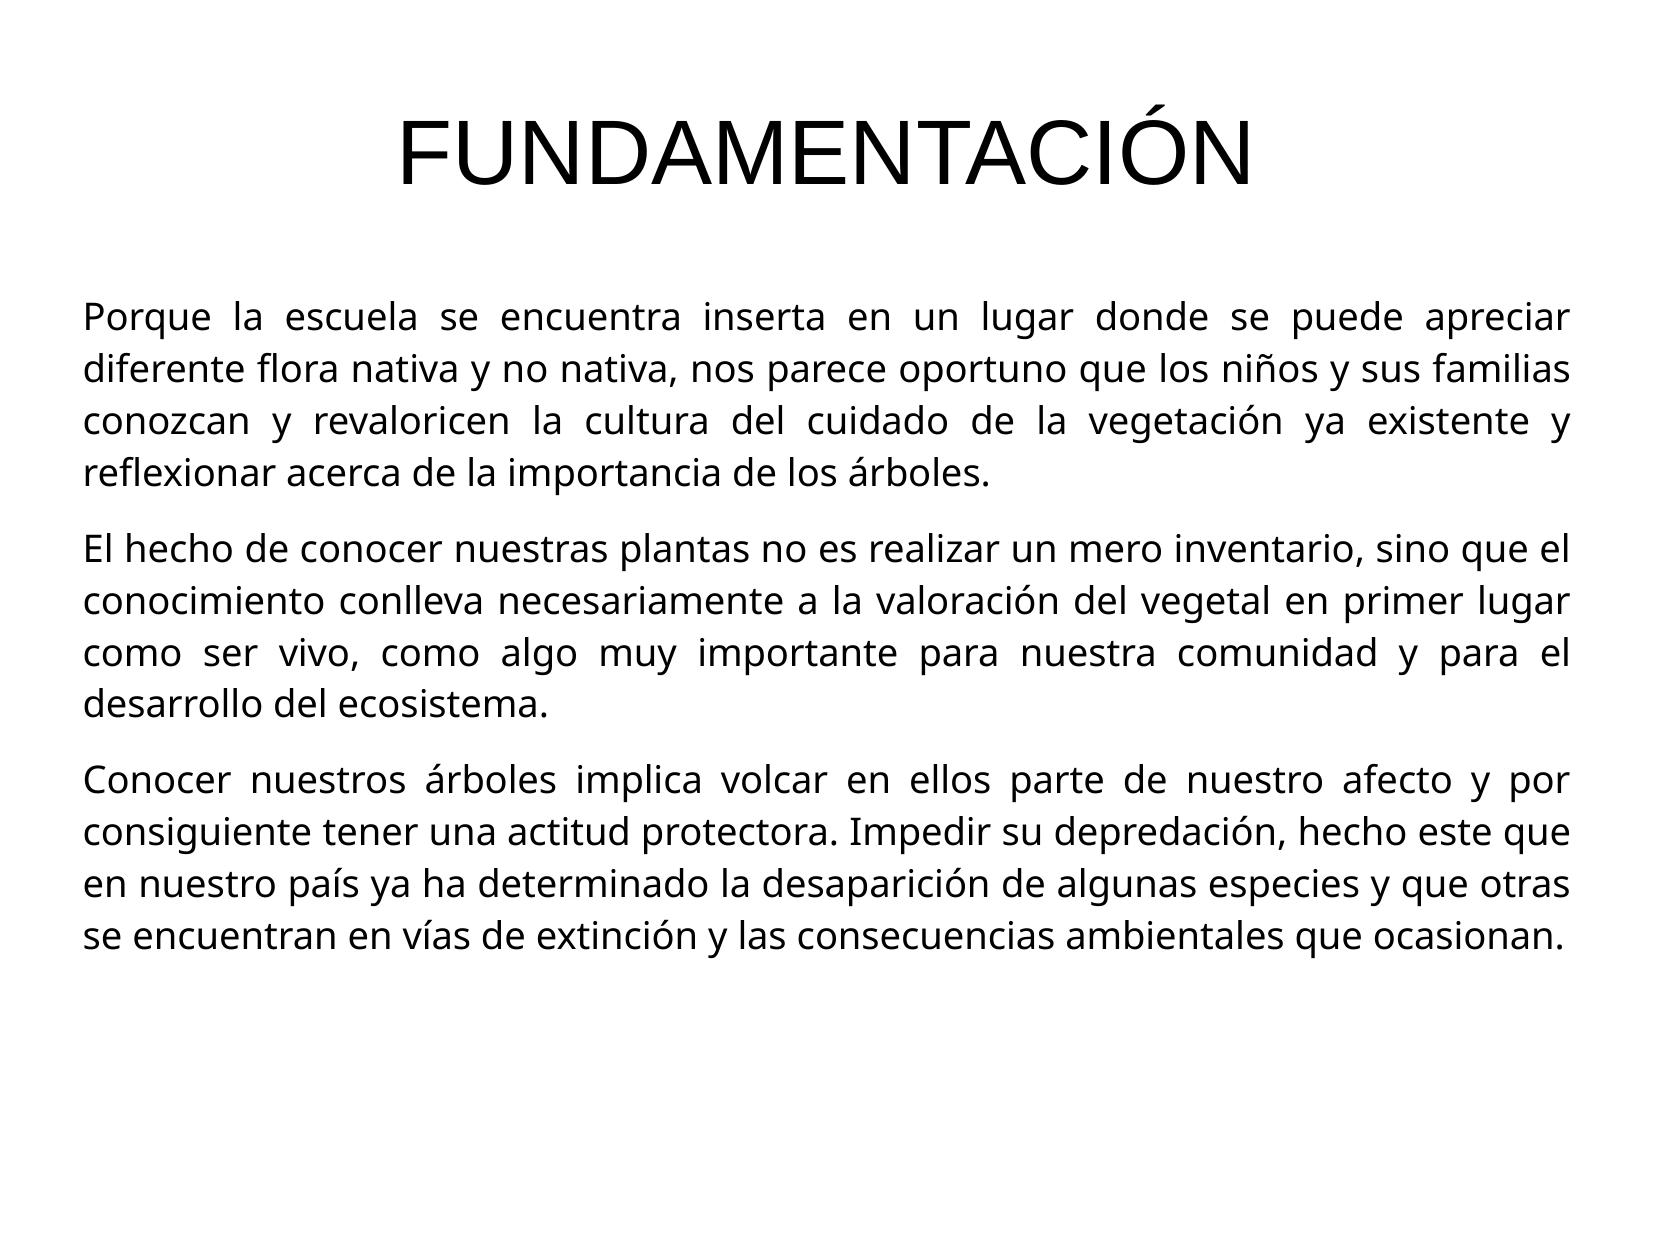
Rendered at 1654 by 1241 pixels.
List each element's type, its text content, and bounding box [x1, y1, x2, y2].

chart [0, 593, 971, 771]
list Porque la escuela se encuentra inserta en un lugar donde se puede apreciar diferente flora nativa y no nativa, nos parece oportuno que los niños y sus familias conozcan y revaloricen la cultura del cuidado de la vegetación ya existente y reflexionar acerca de la importancia de los árboles. El hecho de conocer nuestras plantas no es realizar un mero inventario, sino que el conocimiento conlleva necesariamente a la valoración del vegetal en primer lugar como ser vivo, como algo muy importante para nuestra comunidad y para el desarrollo del ecosistema. Conocer nuestros árboles implica volcar en ellos parte de nuestro afecto y por consiguiente tener una actitud protectora. Impedir su depredación, hecho este que en nuestro país ya ha determinado la desaparición de algunas especies y que otras se encuentran en vías de extinción y las consecuencias ambientales que ocasionan. [82, 290, 1571, 1010]
title FUNDAMENTACIÓN [82, 49, 1571, 257]
